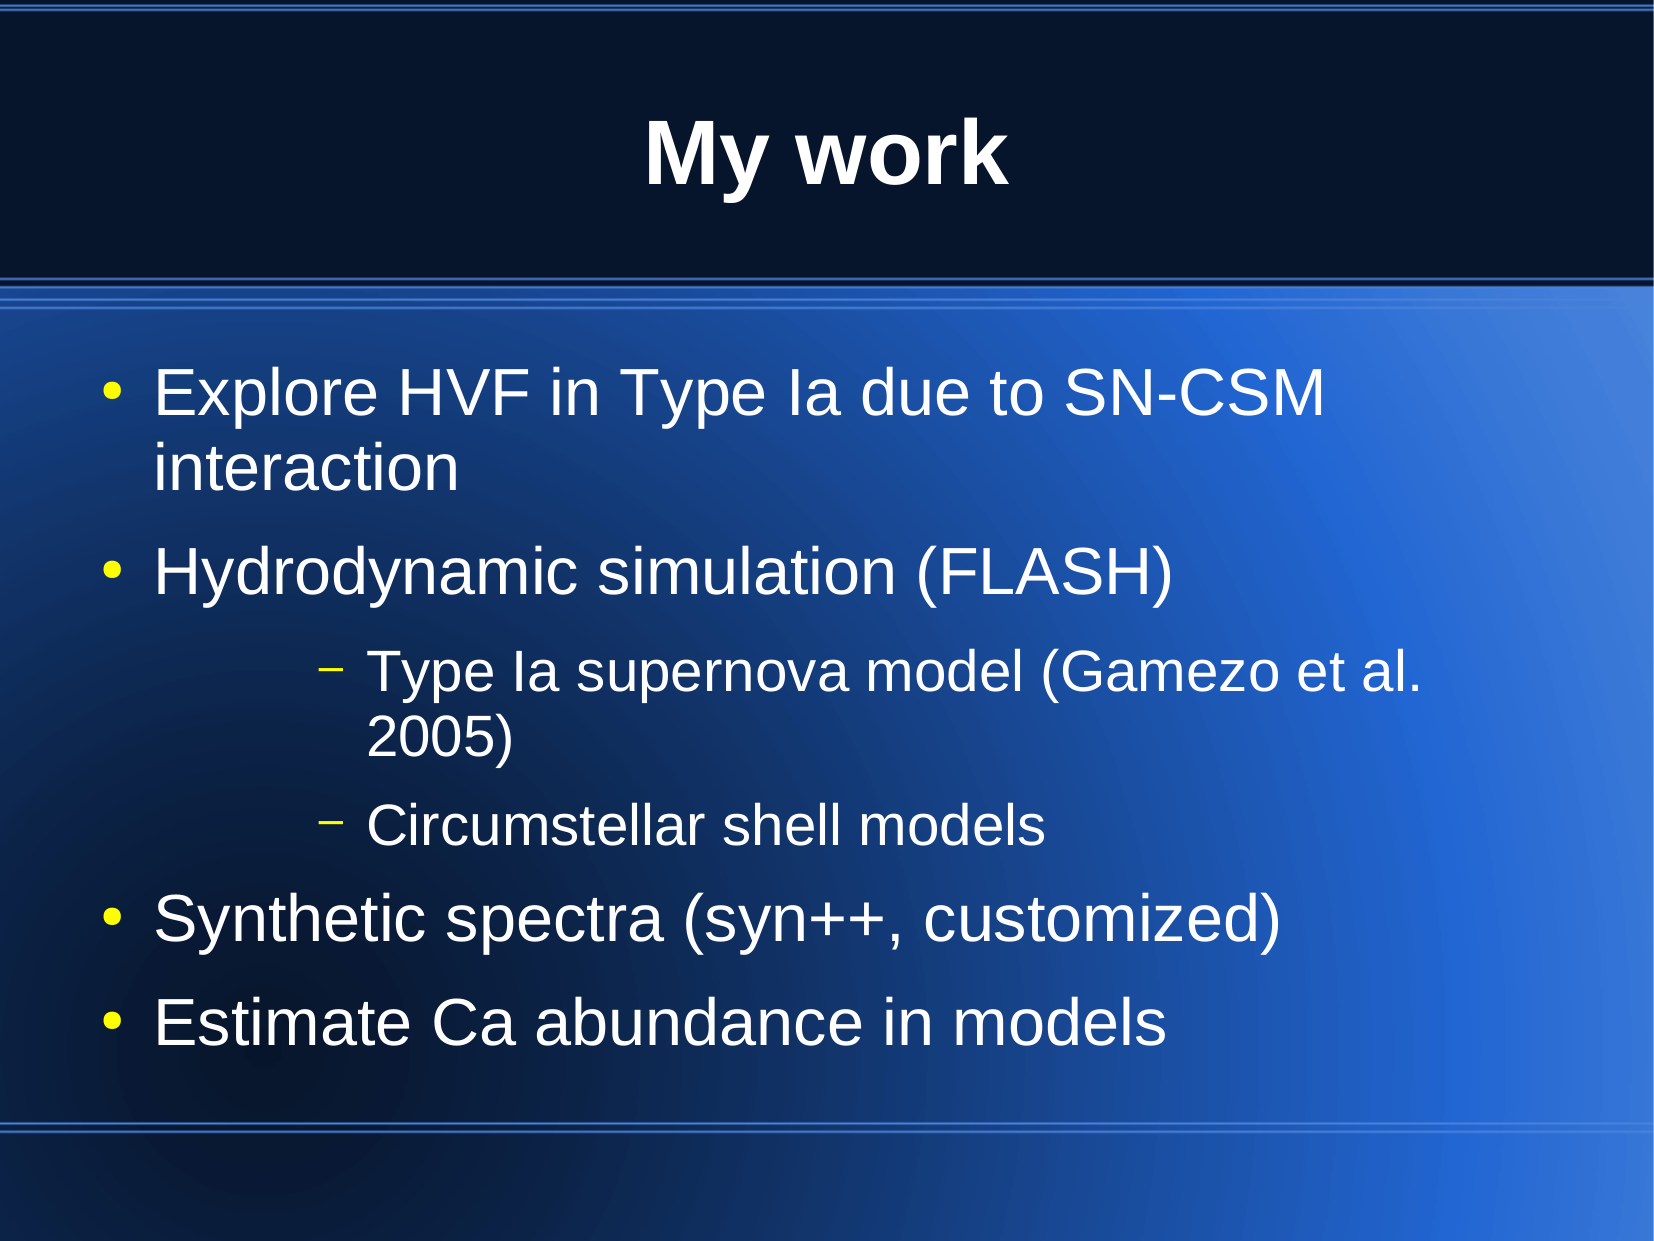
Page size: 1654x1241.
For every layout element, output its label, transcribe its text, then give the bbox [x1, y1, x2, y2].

list Explore HVF in Type Ia due to SN-CSM interaction Hydrodynamic simulation (FLASH) Type Ia supernova model (Gamezo et al. 2005) Circumstellar shell models Synthetic spectra (syn++, customized) Estimate Ca abundance in models [82, 355, 1571, 1135]
picture [0, 0, 1654, 1241]
title My work [82, 49, 1571, 257]
